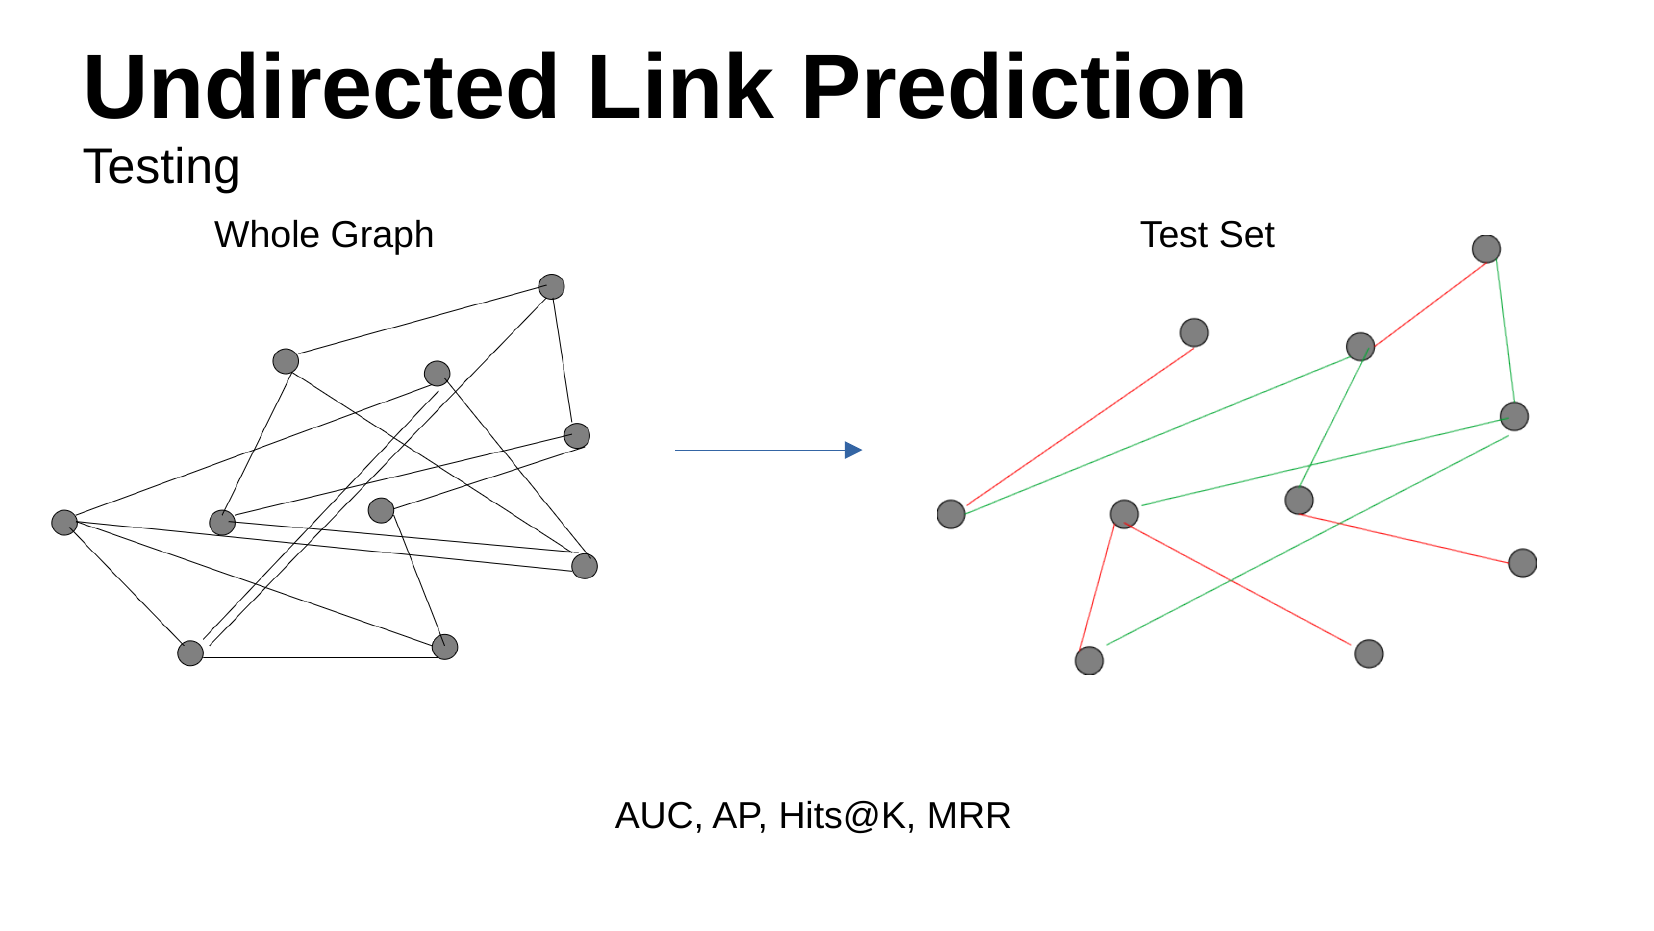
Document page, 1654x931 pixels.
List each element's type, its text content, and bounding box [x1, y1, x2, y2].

text_box Test Set [1125, 205, 1291, 263]
title Undirected Link Prediction Testing [82, 35, 1571, 194]
picture [937, 235, 1537, 676]
picture [37, 252, 601, 713]
text_box AUC, AP, Hits@K, MRR [600, 787, 1028, 845]
text_box Whole Graph [199, 205, 451, 263]
